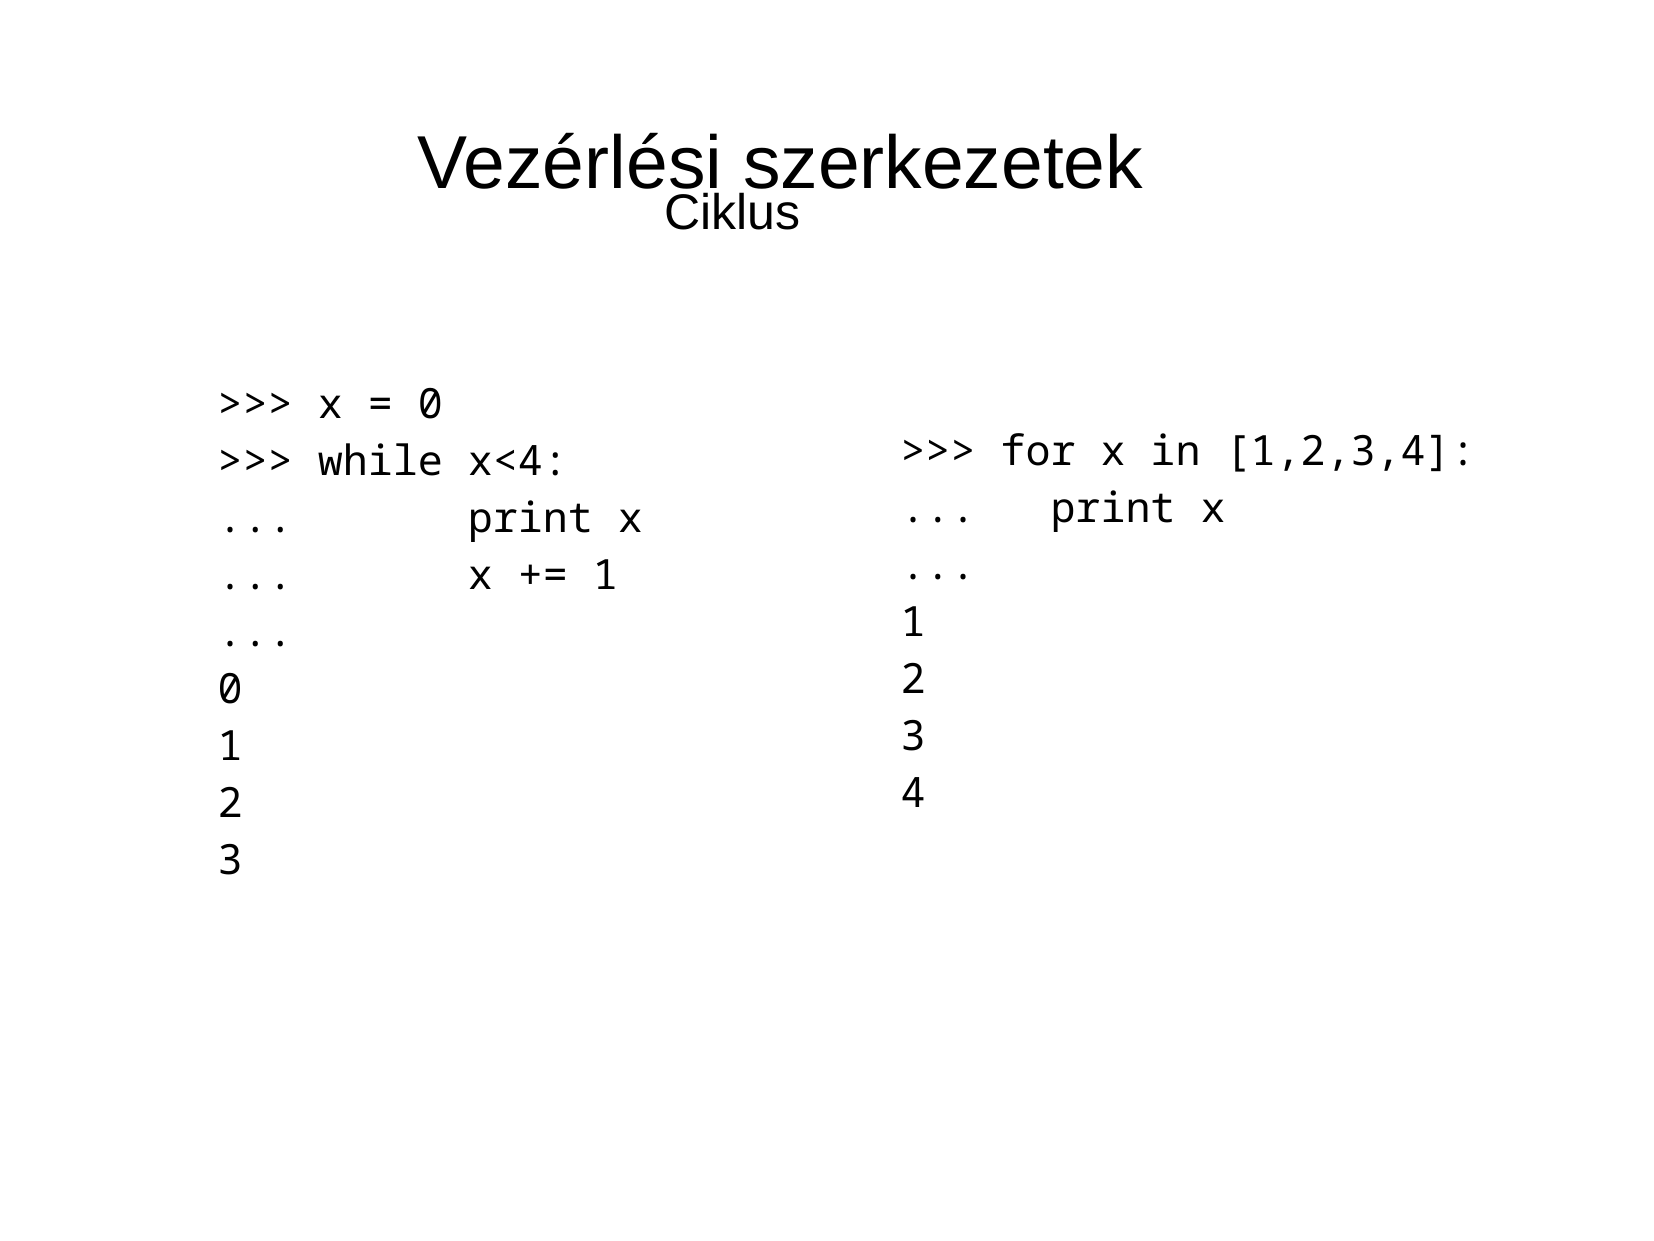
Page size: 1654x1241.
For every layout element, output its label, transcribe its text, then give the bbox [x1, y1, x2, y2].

text_box >>> for x in [1,2,3,4]: ... print x ... 1 2 3 4 [885, 413, 1497, 864]
text_box Vezérlési szerkezetek [402, 70, 1288, 170]
text_box >>> x = 0 >>> while x<4: ... print x ... x += 1 ... 0 1 2 3 [202, 366, 507, 865]
text_box Ciklus [649, 177, 816, 249]
